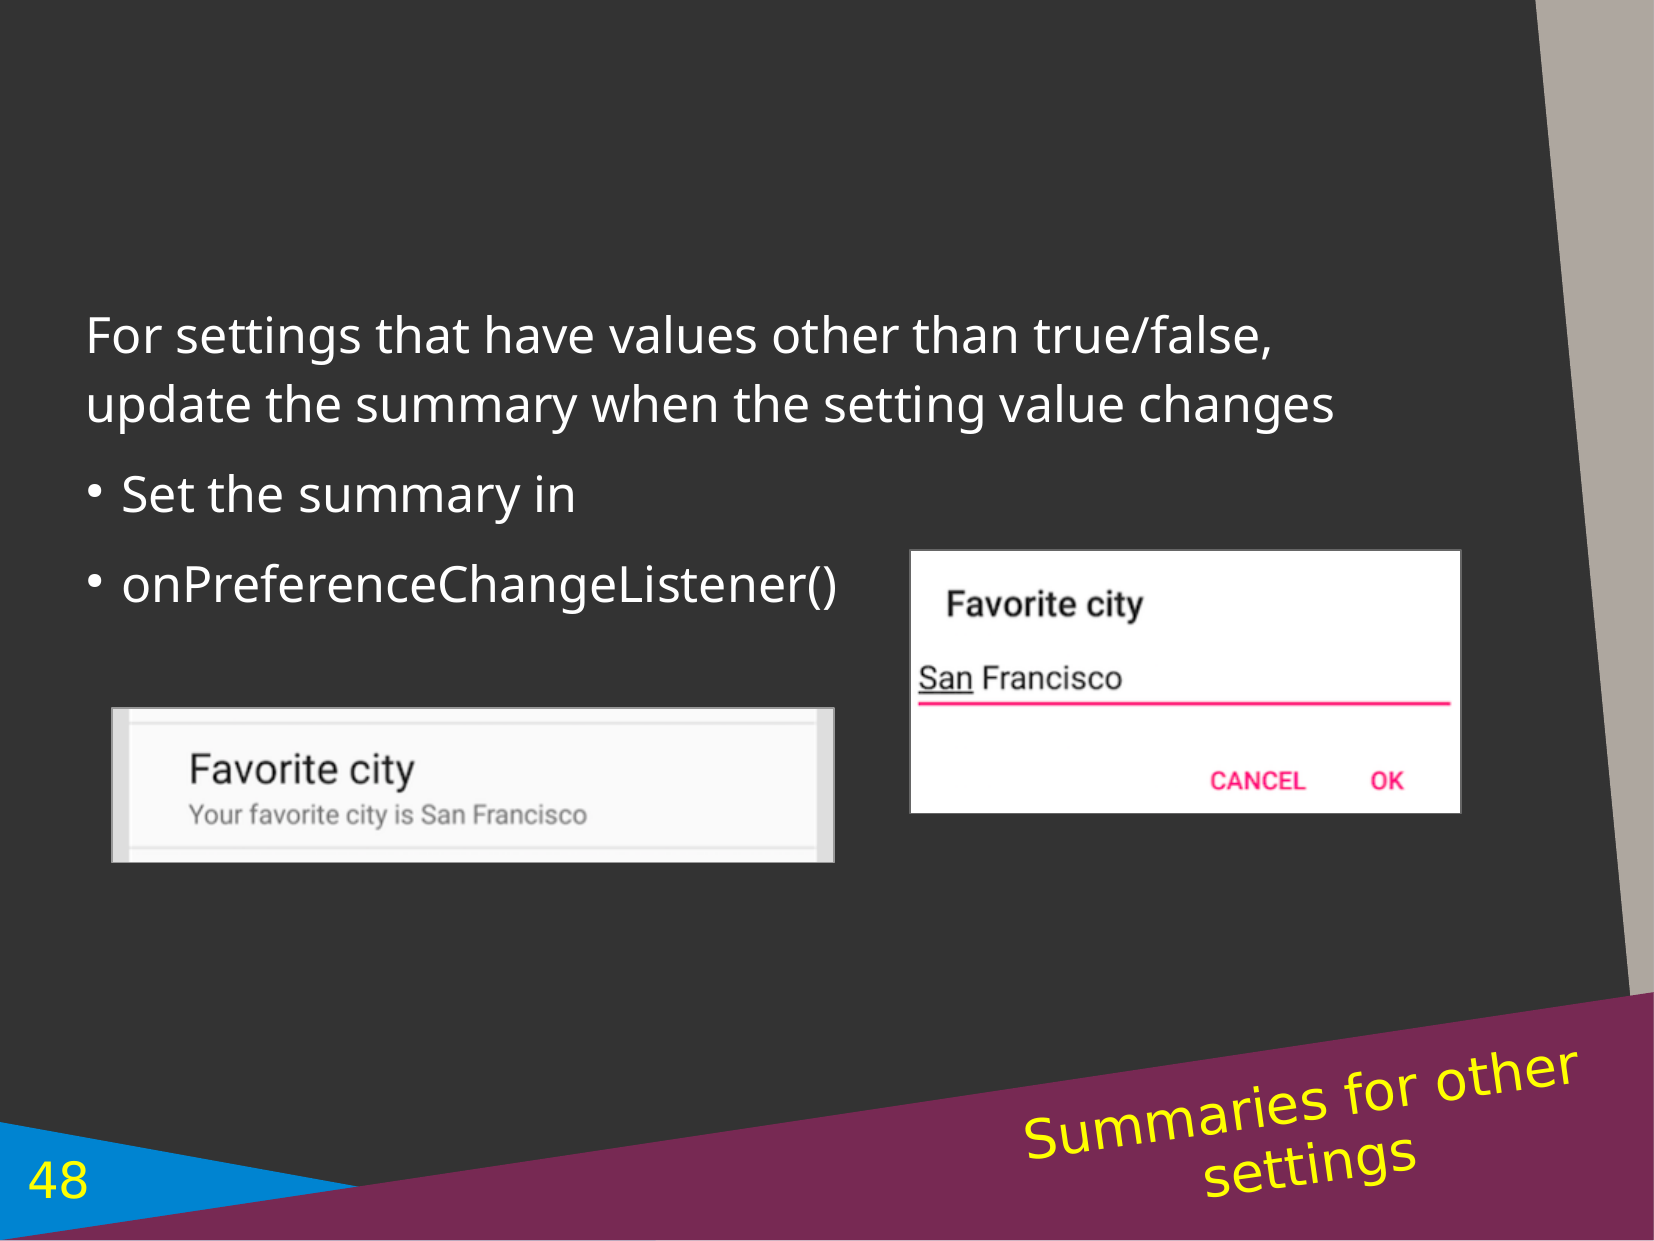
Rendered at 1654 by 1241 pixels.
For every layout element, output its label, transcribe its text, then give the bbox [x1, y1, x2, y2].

title Summaries for other settings [956, 995, 1654, 1241]
picture [112, 708, 833, 862]
picture [910, 550, 1461, 813]
list For settings that have values other than true/false, update the summary when the setting value changes Set the summary in onPreferenceChangeListener() [70, 279, 1410, 910]
